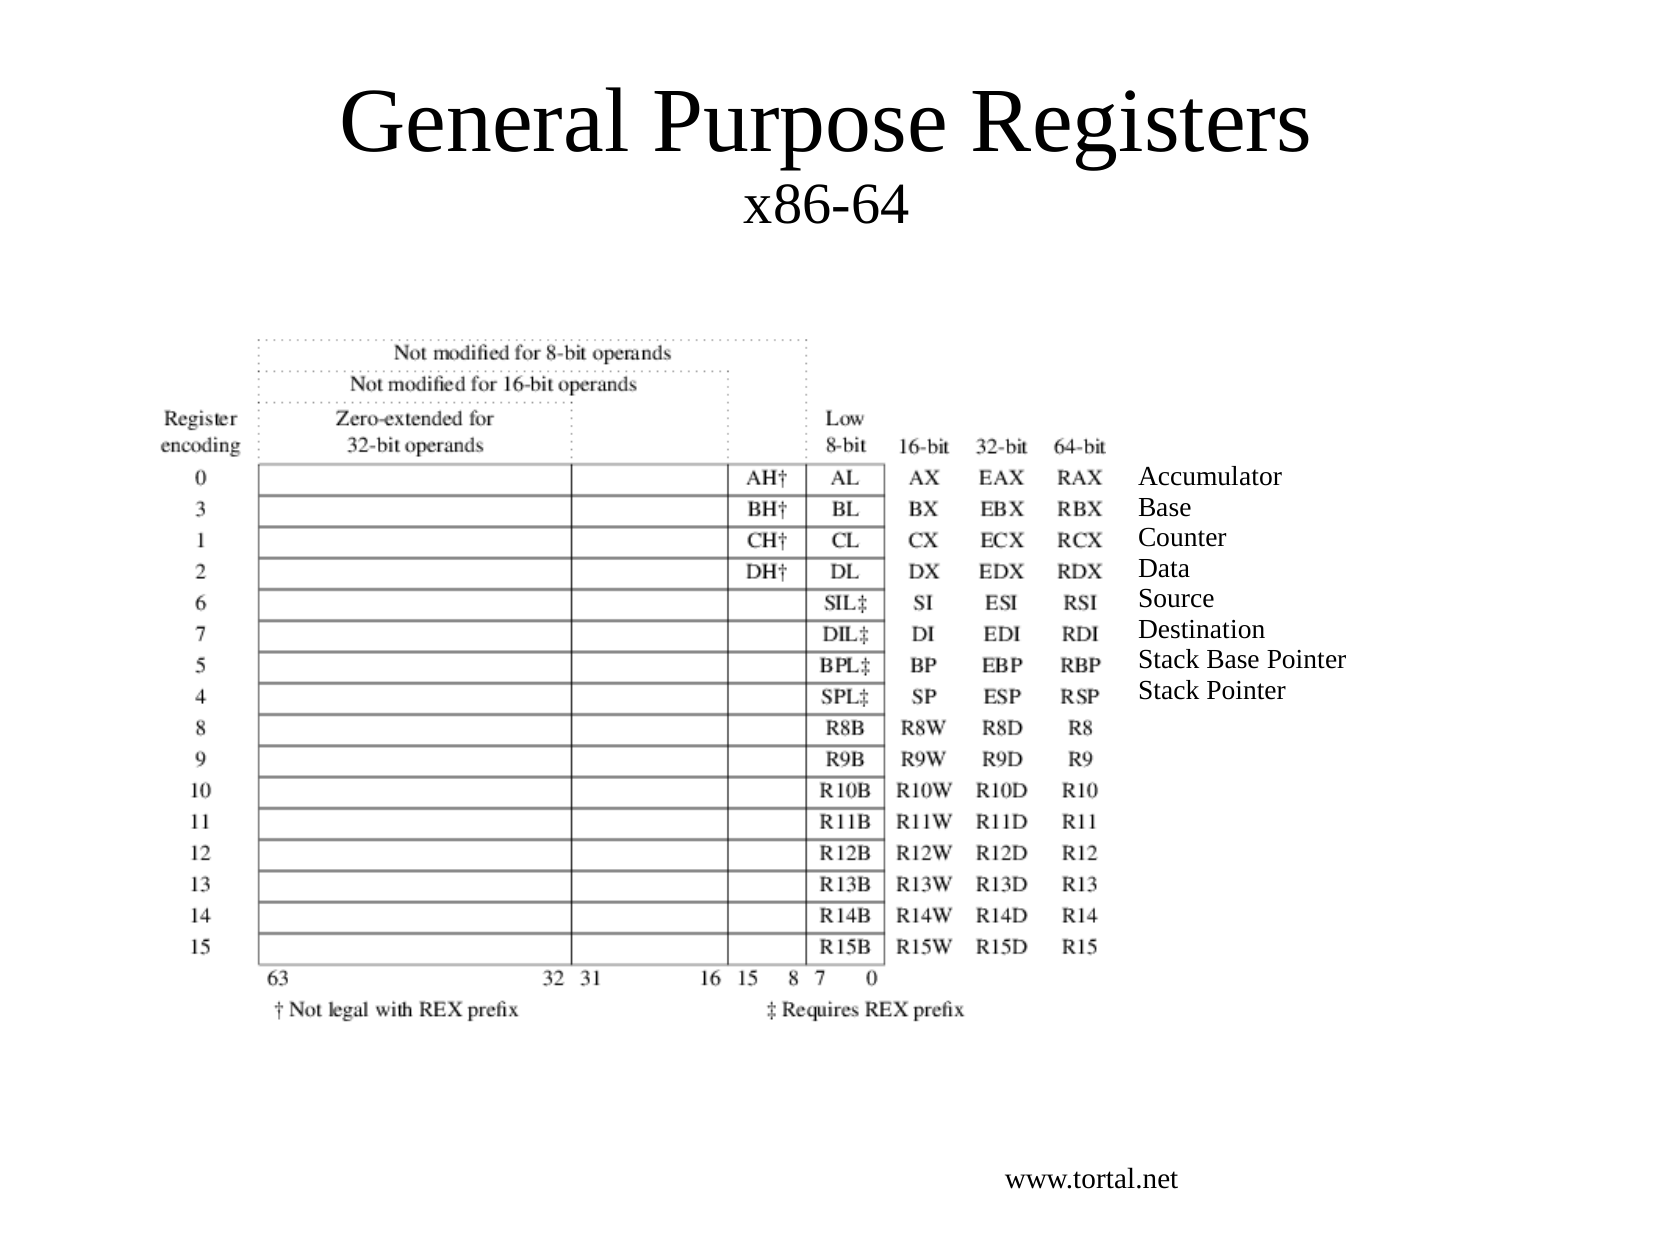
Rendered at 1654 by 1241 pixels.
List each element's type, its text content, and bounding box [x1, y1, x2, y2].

picture [155, 338, 1106, 1026]
text_box Accumulator Base Counter Data Source Destination Stack Base Pointer Stack Pointer [1123, 453, 1362, 719]
title General Purpose Registers x86-64 [82, 49, 1571, 257]
text_box www.tortal.net [990, 1155, 1203, 1203]
text_box [255, 330, 1456, 1186]
